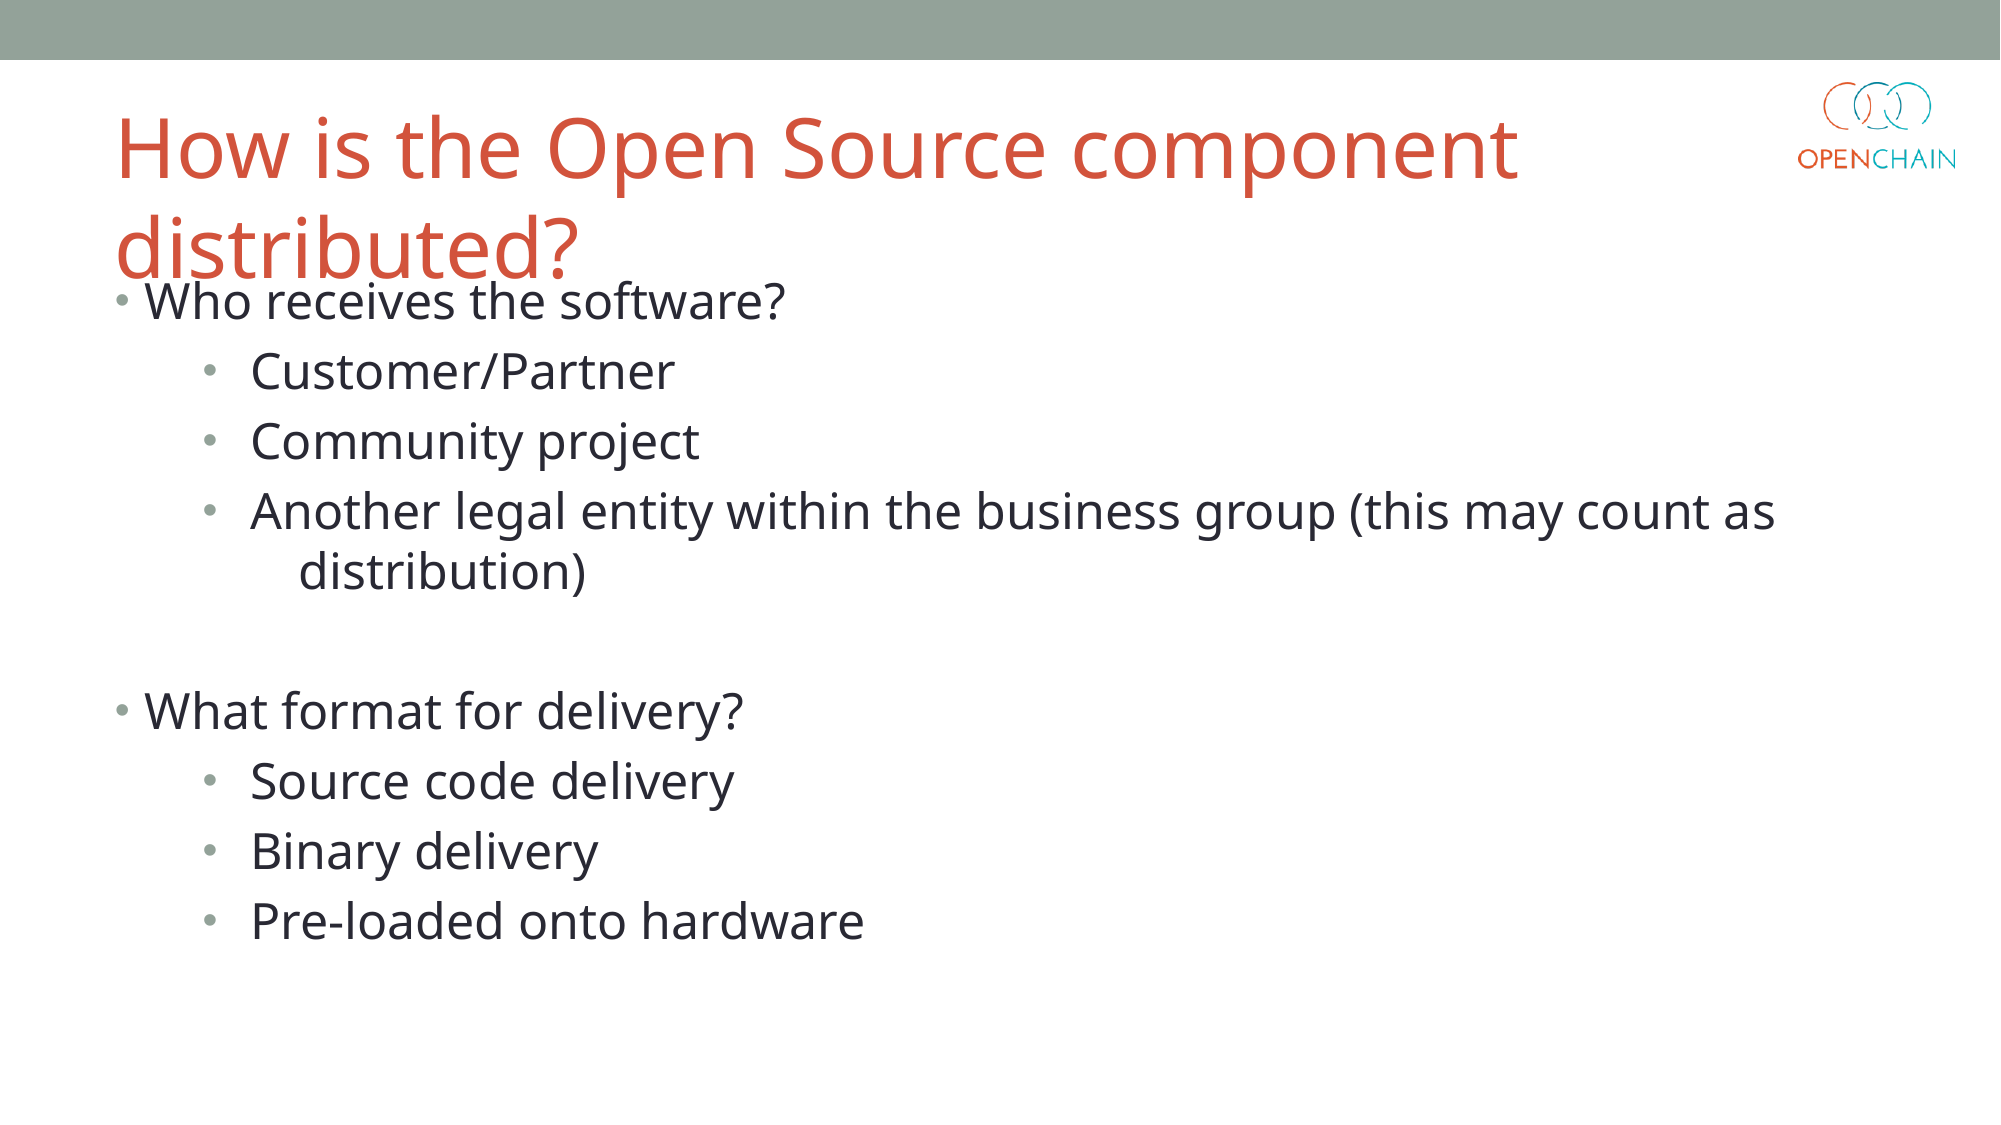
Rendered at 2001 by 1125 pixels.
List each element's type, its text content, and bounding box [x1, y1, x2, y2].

text_box How is the Open Source component distributed? [100, 88, 1900, 250]
text_box Who receives the software? Customer/Partner Community project Another legal entity within the business group (this may count as distribution) What format for delivery? Source code delivery Binary delivery Pre-loaded onto hardware [100, 262, 1900, 1103]
